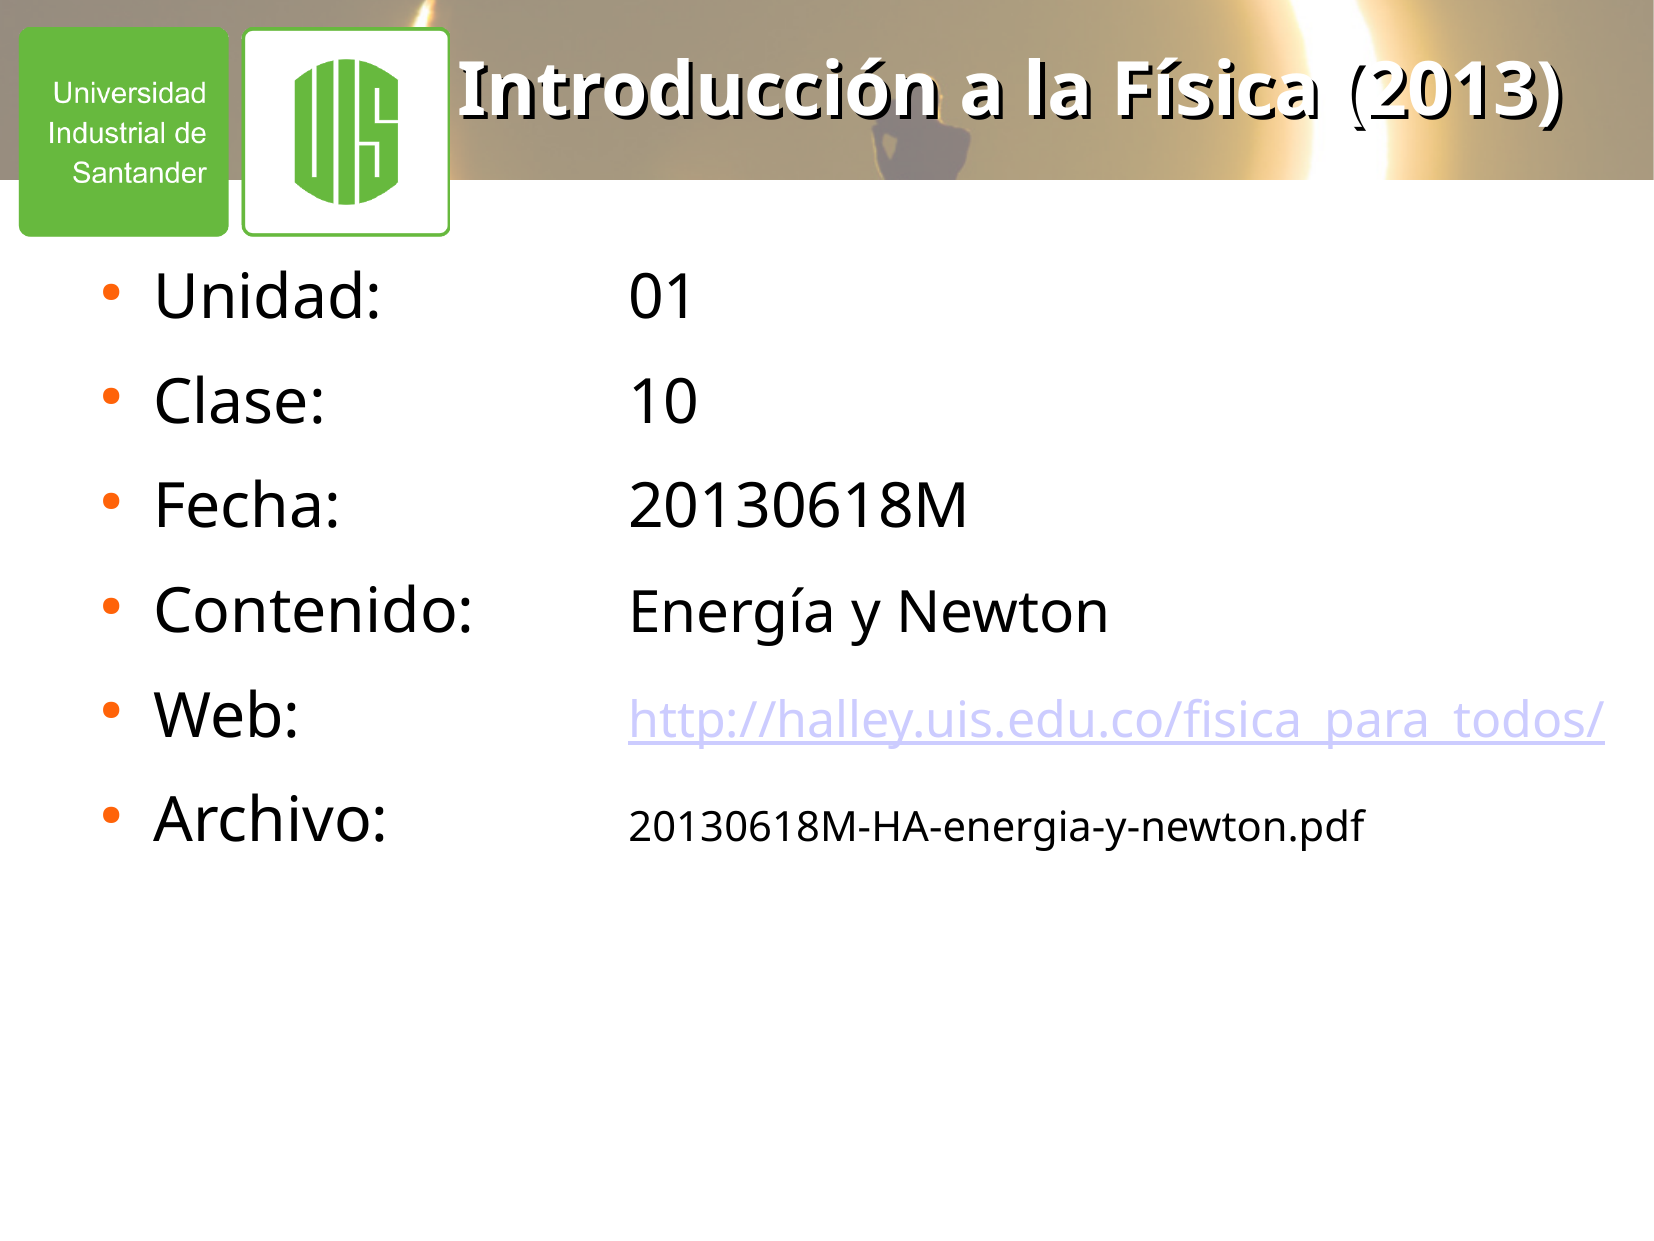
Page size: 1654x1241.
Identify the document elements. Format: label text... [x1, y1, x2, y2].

list Unidad: 01 Clase: 10 Fecha: 20130618M Contenido: Energía y Newton Web: http://halley.uis.edu.co/fisica_para_todos/ Archivo: 20130618M-HA-energia-y-newton.pdf [82, 254, 1619, 1125]
picture [0, 0, 1654, 237]
title Introducción a la Física (2013) [75, 19, 1563, 150]
